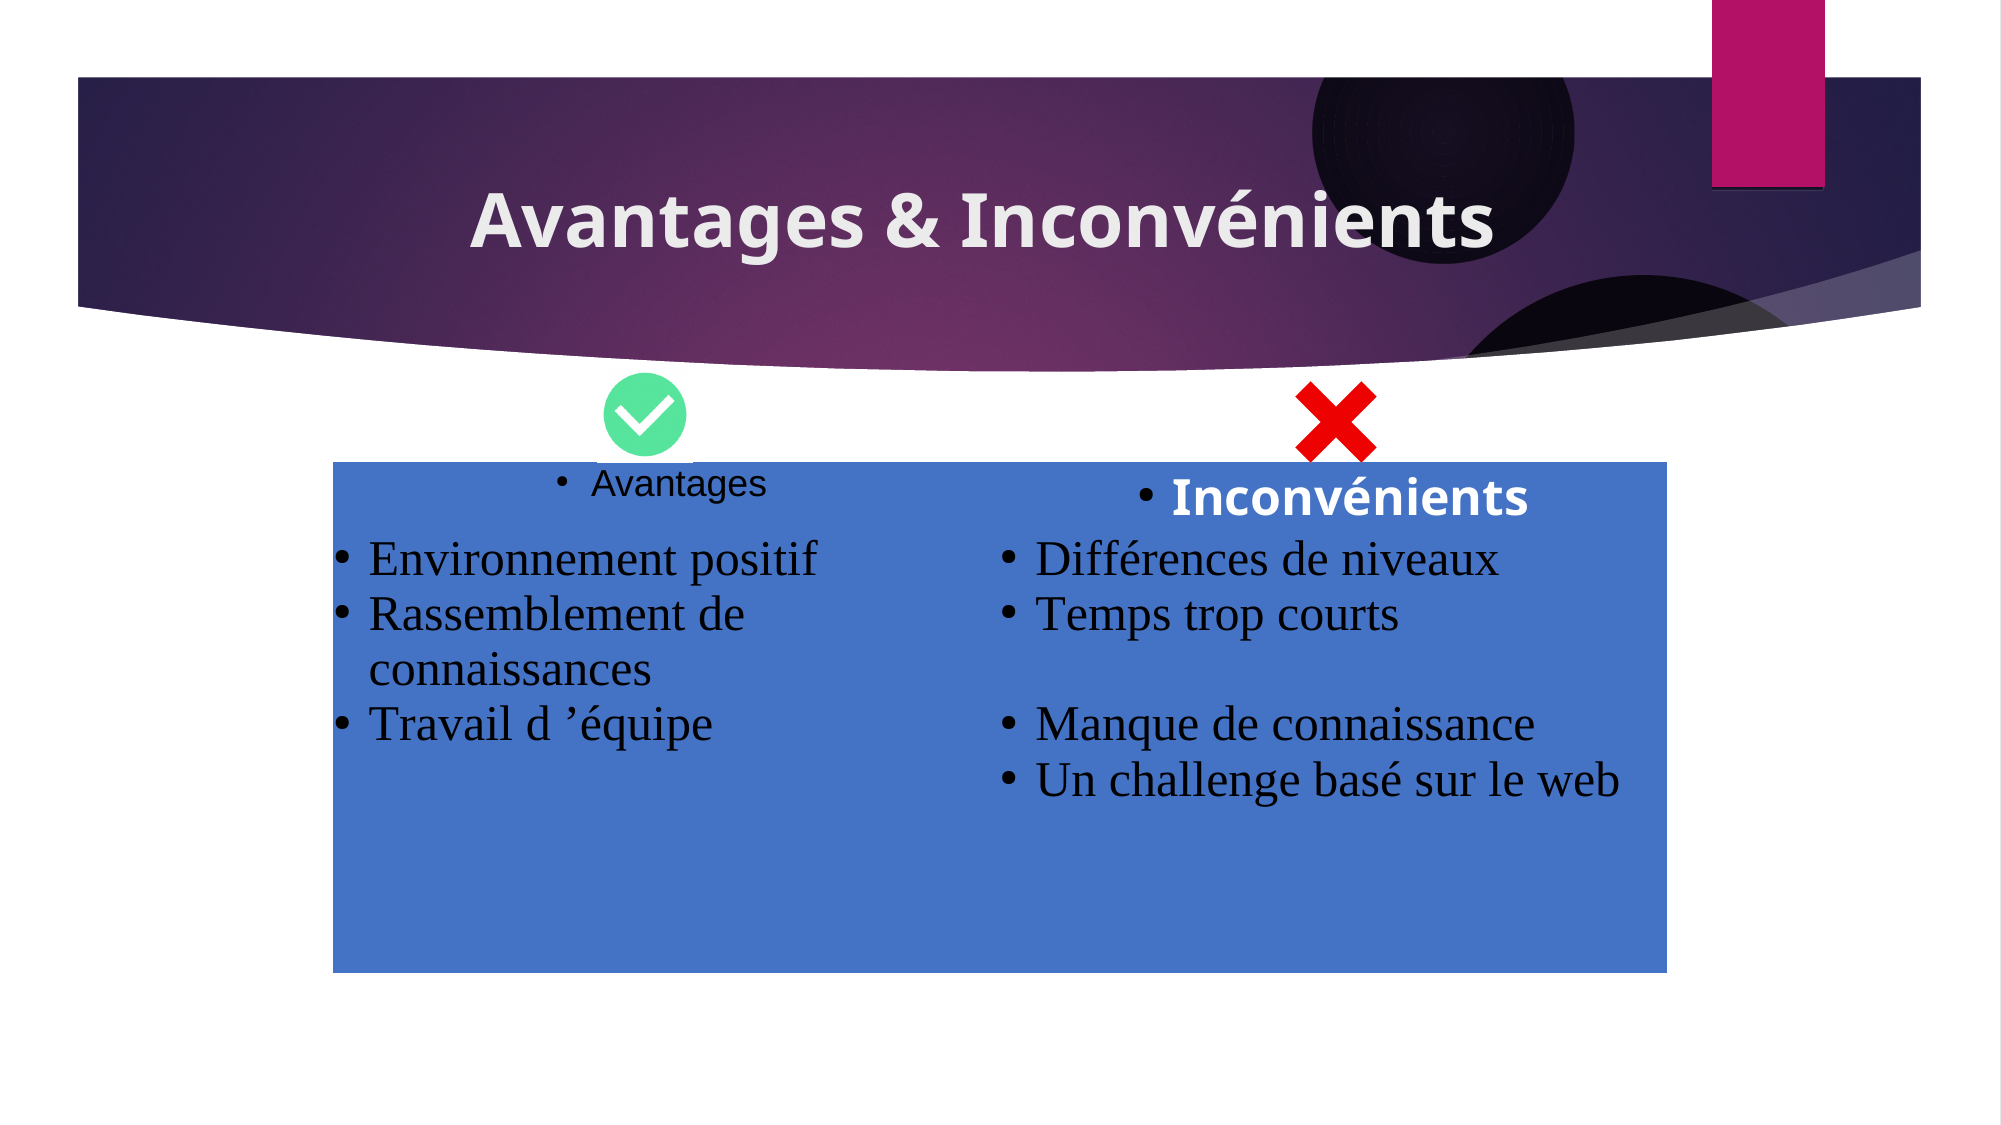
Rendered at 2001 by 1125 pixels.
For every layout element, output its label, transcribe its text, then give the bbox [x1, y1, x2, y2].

table_cell Environnement positif [333, 530, 1000, 586]
table_cell Différences de niveaux [1000, 530, 1667, 586]
table_cell [333, 918, 1000, 973]
table_header Avantages [333, 462, 1000, 530]
table_cell Rassemblement de connaissances [333, 586, 1000, 696]
table_cell Temps trop courts [1000, 586, 1667, 696]
table_cell Travail d ’équipe [333, 696, 1000, 752]
table_cell Manque de connaissance [1000, 696, 1667, 752]
picture [597, 366, 693, 463]
table_cell Un challenge basé sur le web [1000, 752, 1667, 807]
table_header Inconvénients [1000, 462, 1667, 530]
picture [1295, 381, 1377, 463]
table_cell [1000, 862, 1667, 918]
title Avantages & Inconvénients [189, 159, 1627, 276]
table_cell [1000, 807, 1667, 862]
table_cell [333, 752, 1000, 807]
table_cell [333, 862, 1000, 918]
table_cell [333, 807, 1000, 862]
table_cell [1000, 918, 1667, 973]
